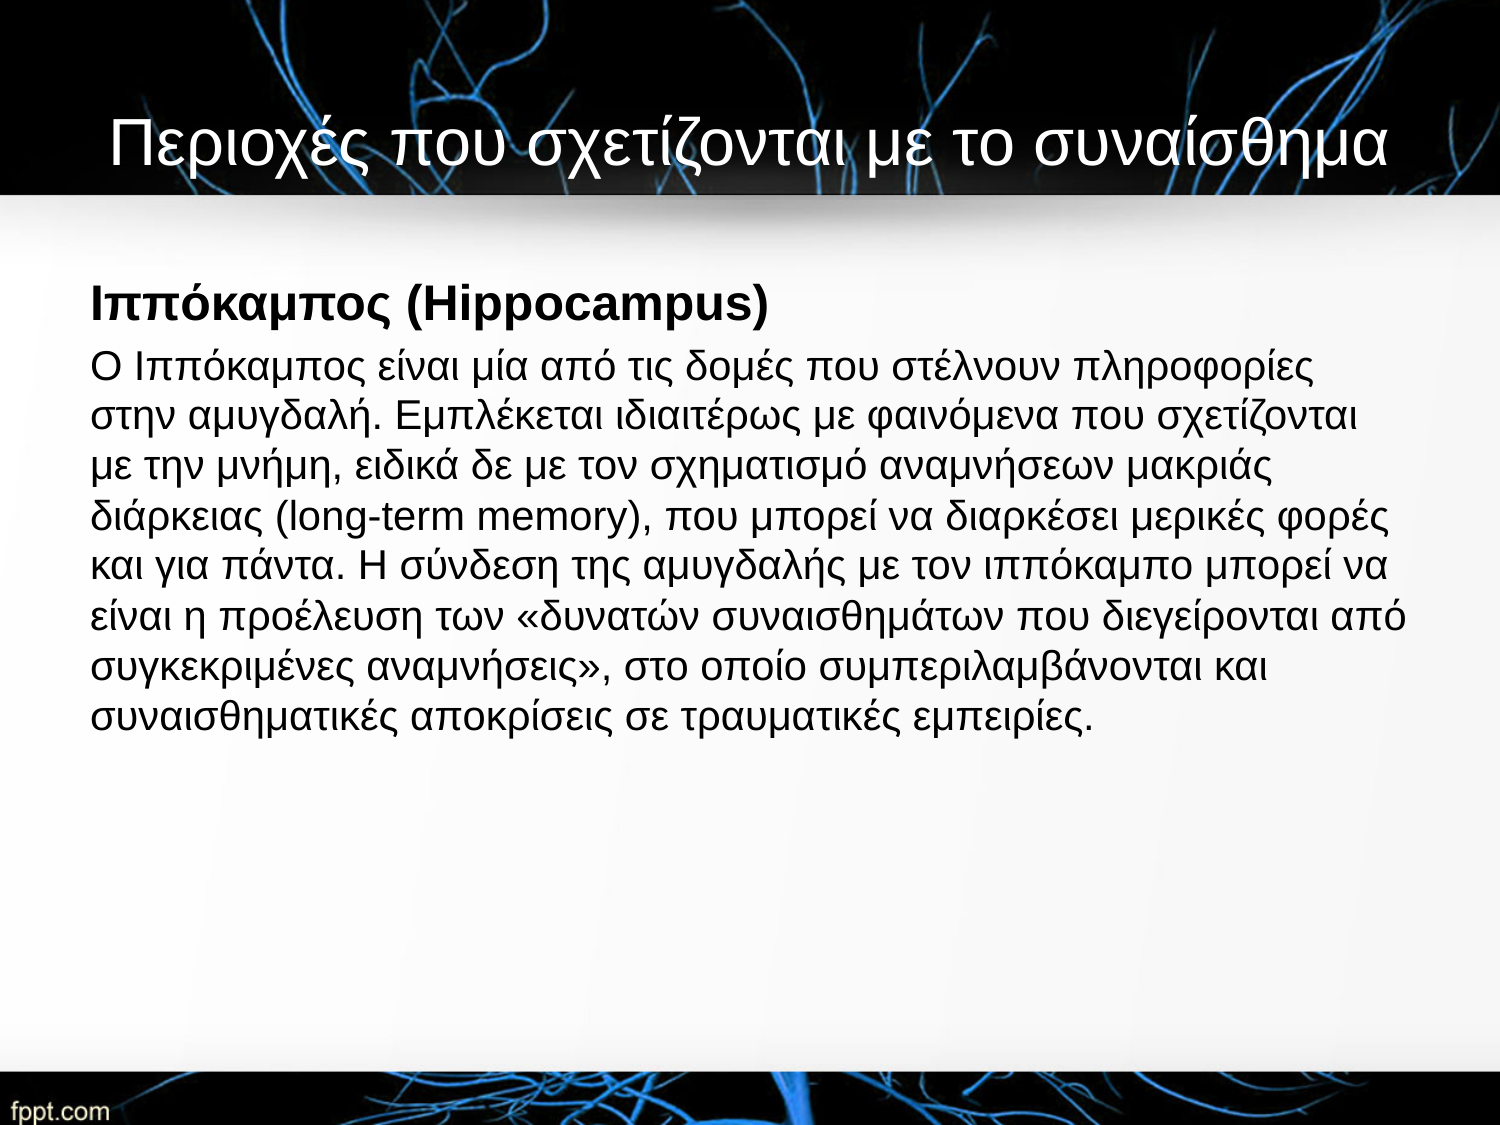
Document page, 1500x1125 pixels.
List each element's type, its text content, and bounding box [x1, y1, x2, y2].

title Περιοχές που σχετίζονται με το συναίσθημα [75, 45, 1425, 233]
list Ιππόκαμπος (Hippocampus) Ο Ιππόκαμπος είναι μία από τις δομές που στέλνουν πληροφορίες στην αμυγδαλή. Εμπλέκεται ιδιαιτέρως με φαινόμενα που σχετίζονται με την μνήμη, ειδικά δε με τον σχηματισμό αναμνήσεων μακριάς διάρκειας (long-term memory), που μπορεί να διαρκέσει μερικές φορές και για πάντα. Η σύνδεση της αμυγδαλής με τον ιππόκαμπο μπορεί να είναι η προέλευση των «δυνατών συναισθημάτων που διεγείρονται από συγκεκριμένες αναμνήσεις», στο οποίο συμπεριλαμβάνονται και συναισθηματικές αποκρίσεις σε τραυματικές εμπειρίες. [75, 262, 1425, 1005]
picture [0, 0, 1500, 1125]
